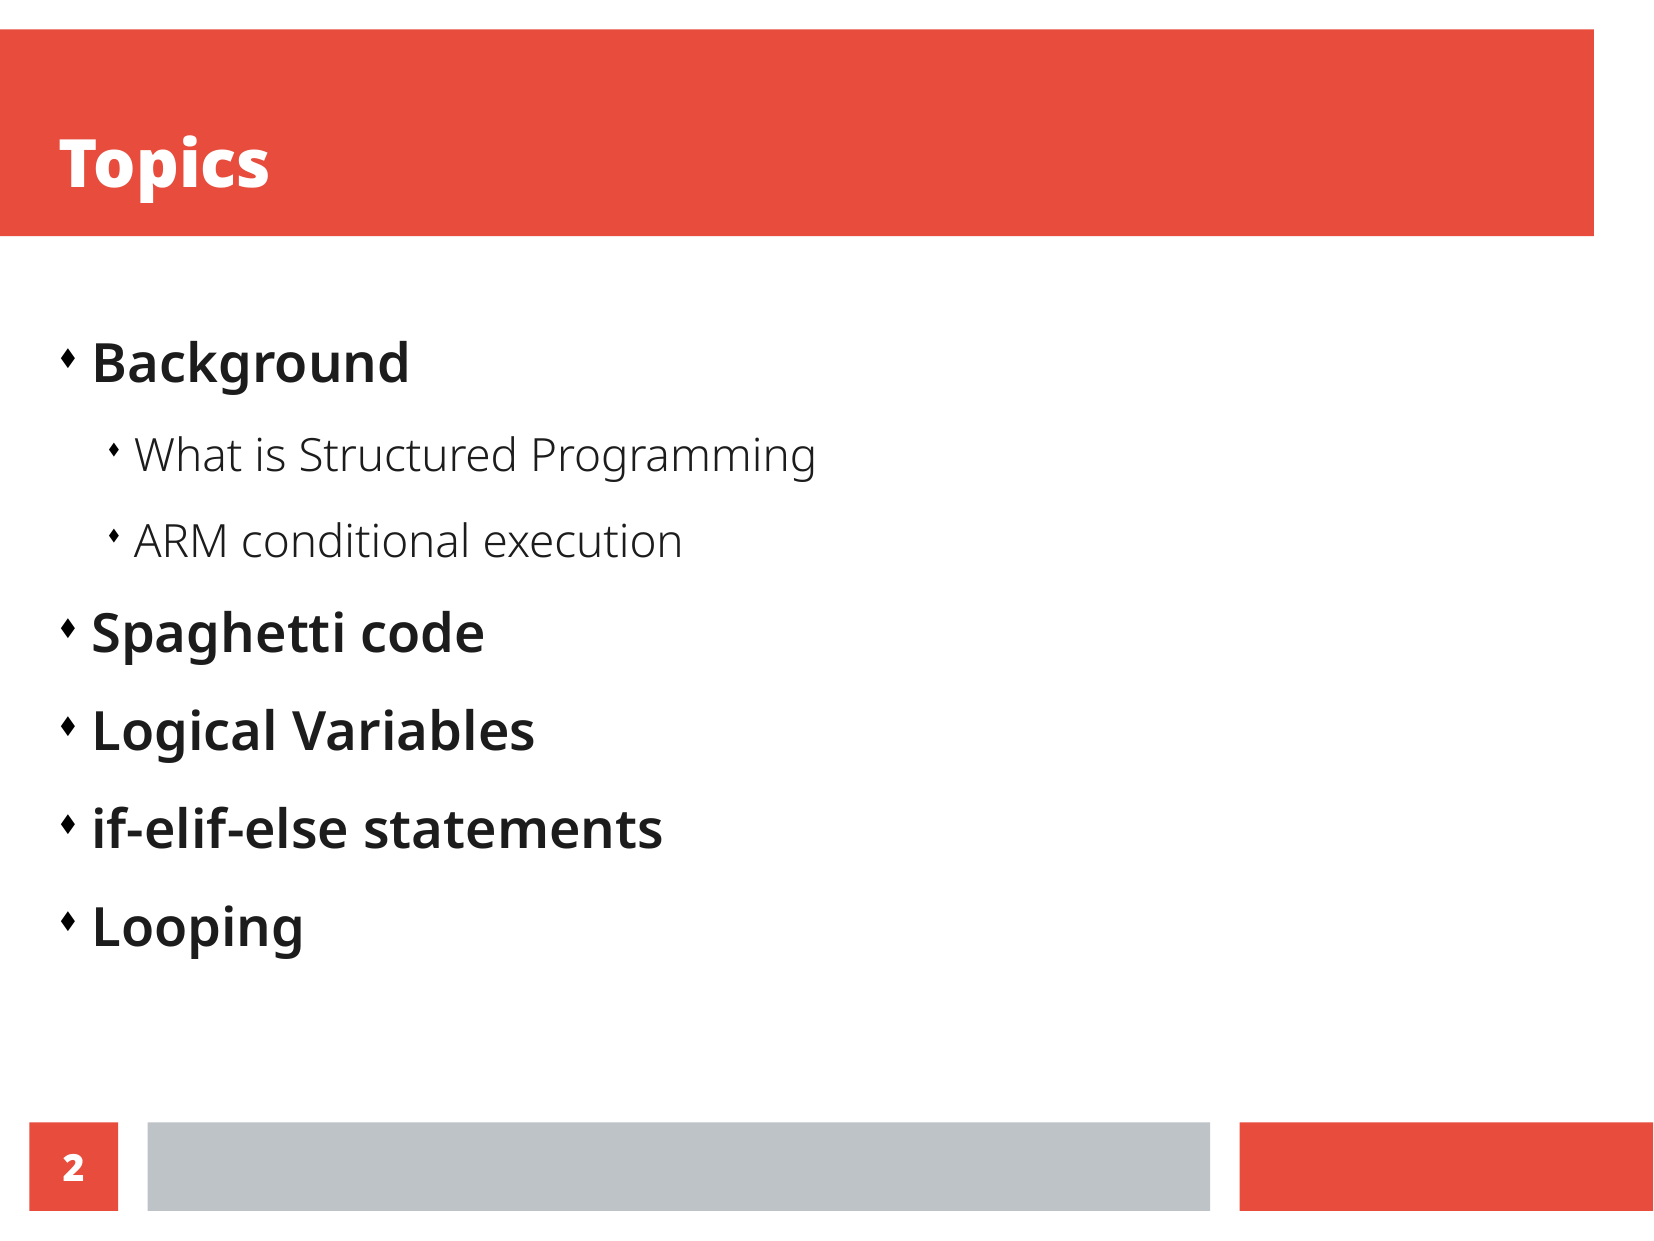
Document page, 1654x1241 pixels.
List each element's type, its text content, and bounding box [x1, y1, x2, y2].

title Topics [58, 59, 1594, 207]
list Background What is Structured Programming ARM conditional execution Spaghetti code Logical Variables if-elif-else statements Looping [58, 324, 1565, 1093]
